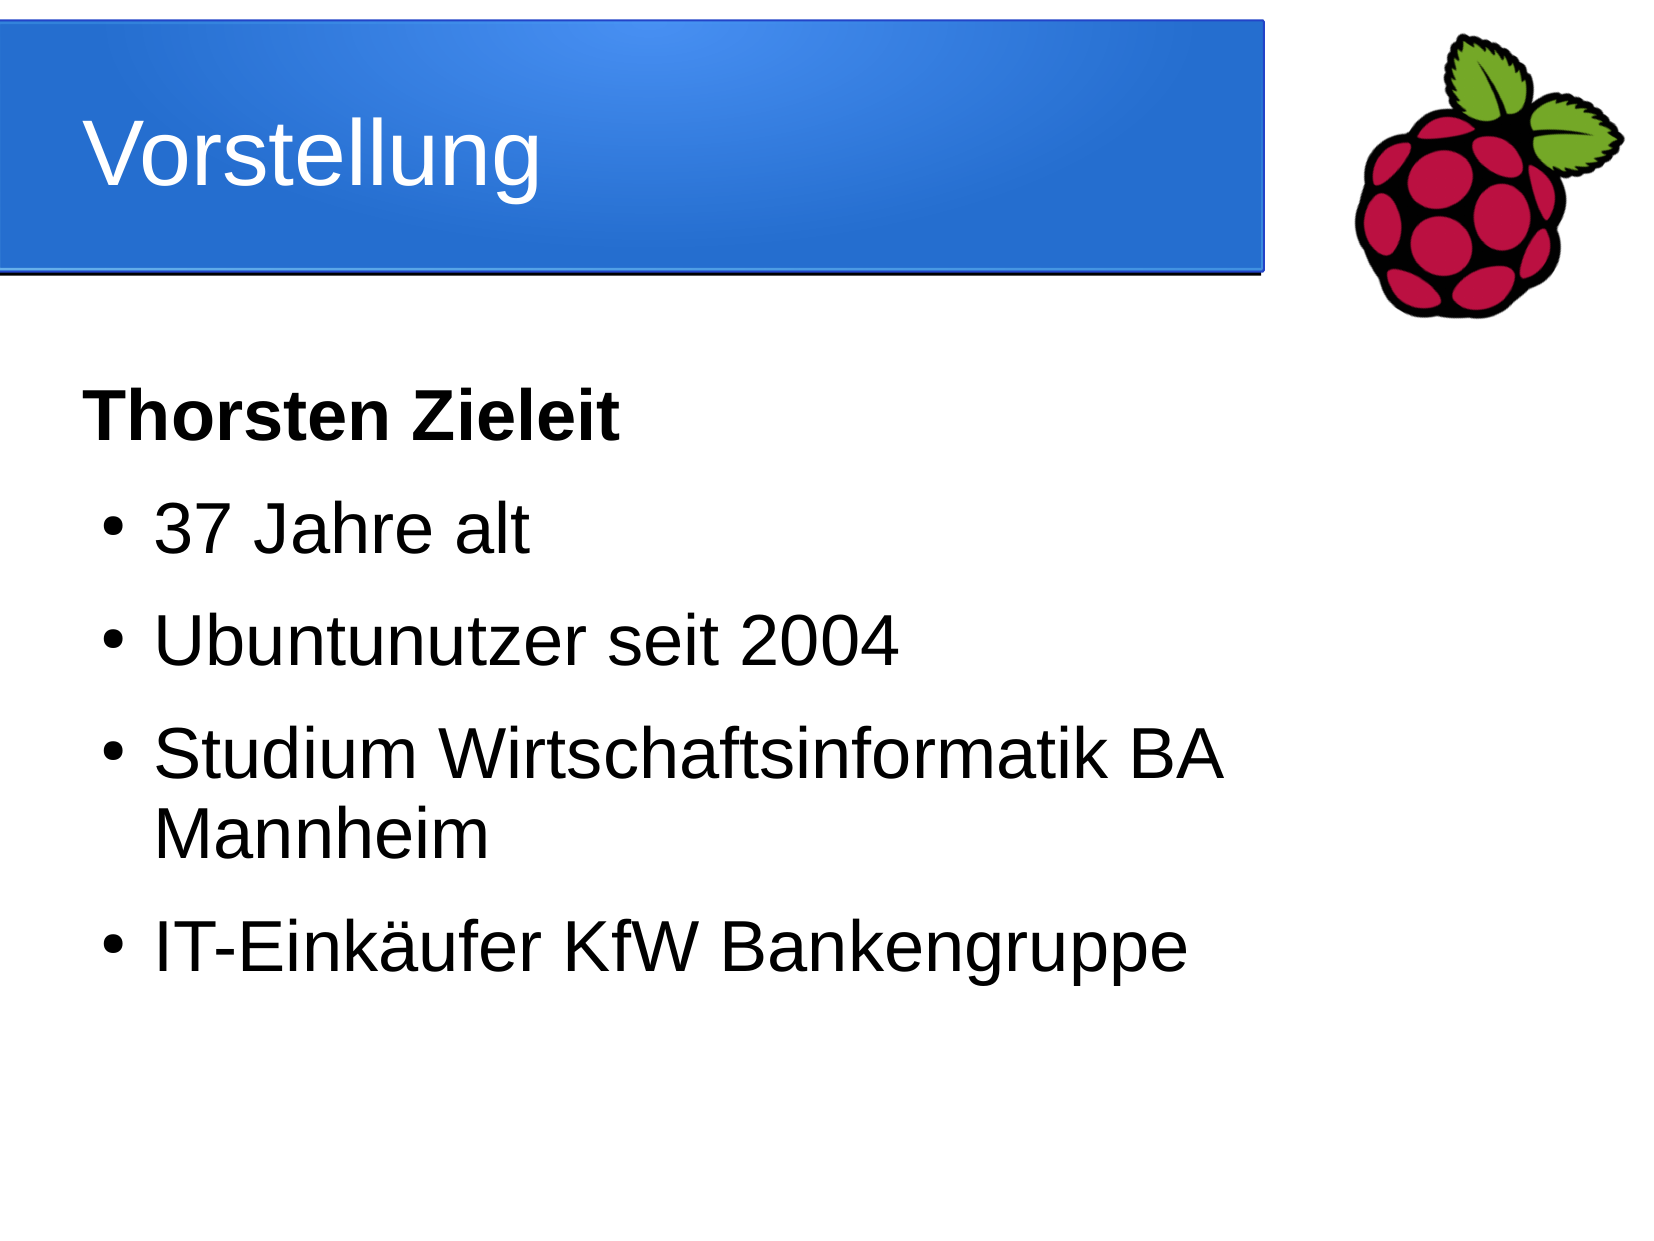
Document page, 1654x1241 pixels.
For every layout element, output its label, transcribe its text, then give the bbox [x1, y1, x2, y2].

title Vorstellung [82, 49, 1250, 257]
picture [1305, 15, 1642, 370]
list Thorsten Zieleit 37 Jahre alt Ubuntunutzer seit 2004 Studium Wirtschaftsinformatik BA Mannheim IT-Einkäufer KfW Bankengruppe [82, 375, 1538, 1095]
